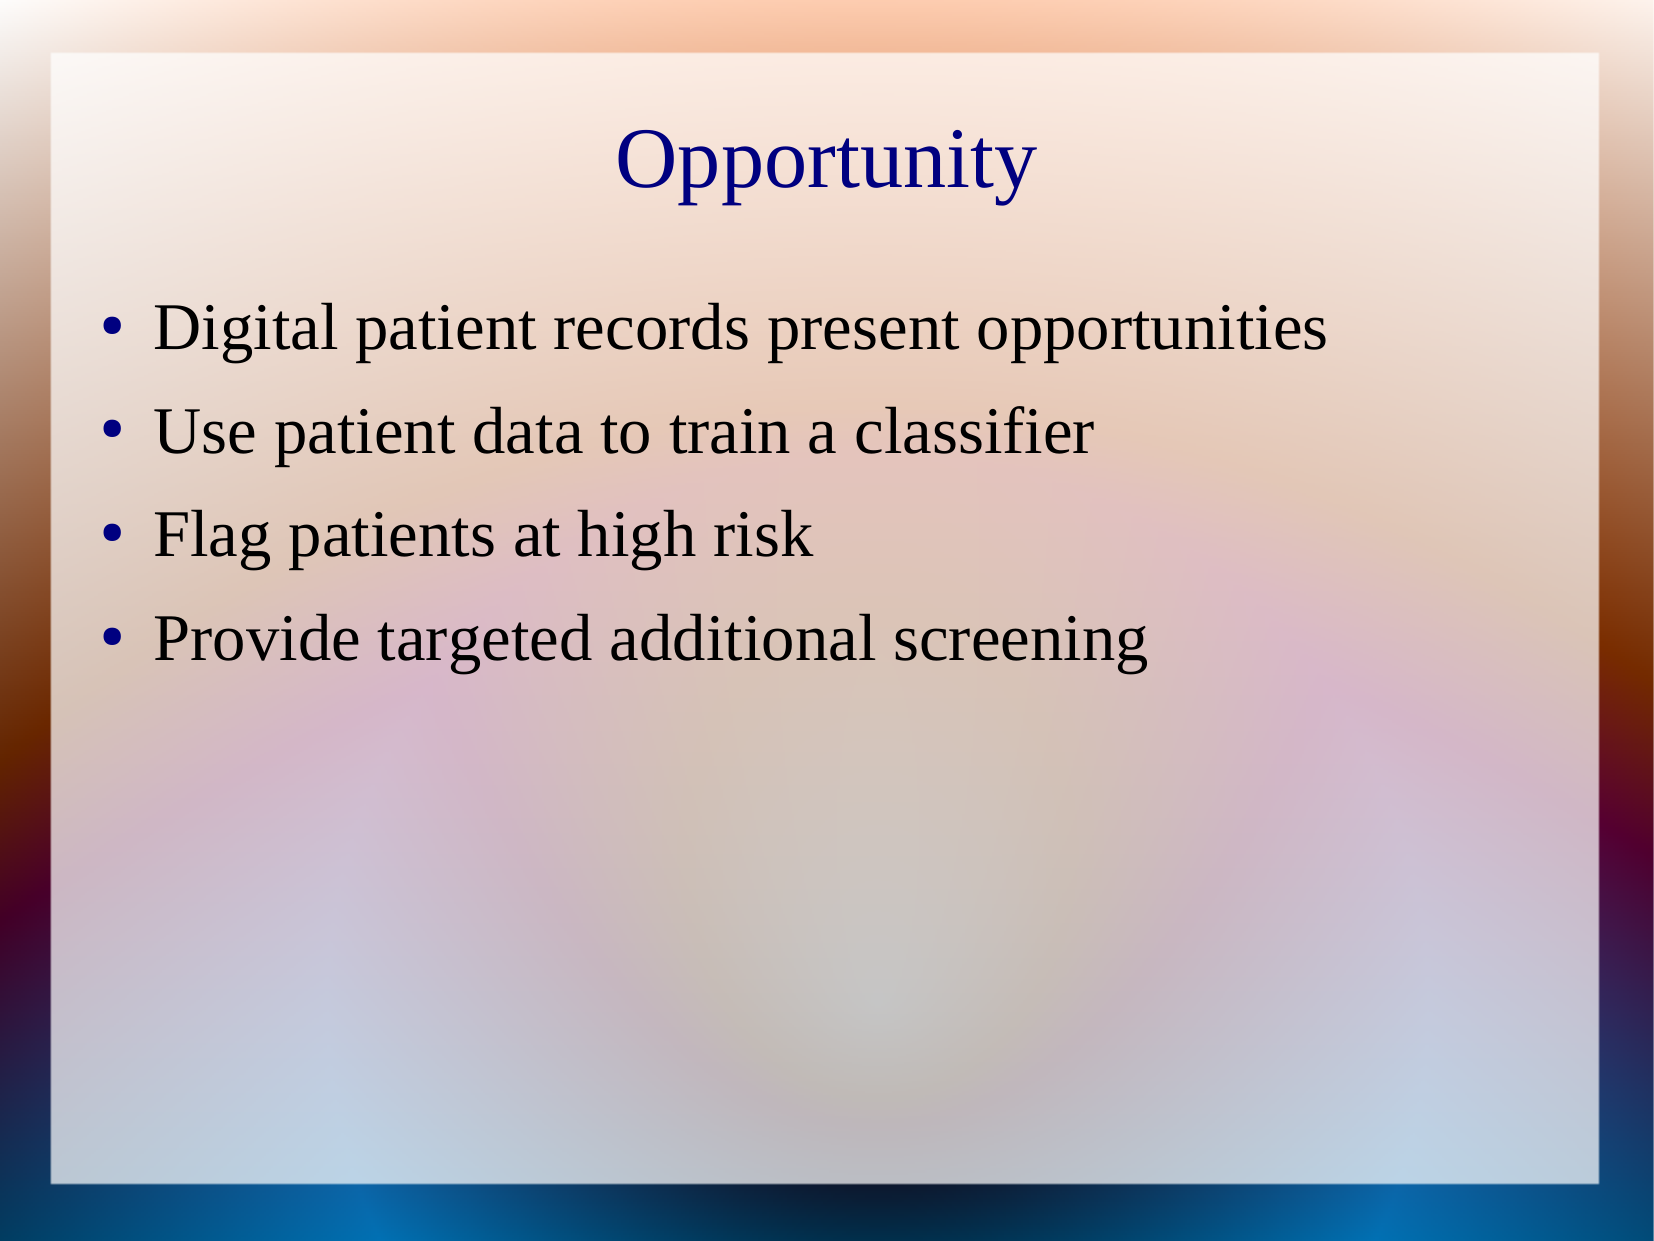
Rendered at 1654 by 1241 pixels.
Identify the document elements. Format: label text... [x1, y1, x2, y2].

picture [0, 0, 1654, 1241]
list Digital patient records present opportunities Use patient data to train a classifier Flag patients at high risk Provide targeted additional screening [82, 290, 1571, 1034]
title Opportunity [82, 55, 1571, 263]
